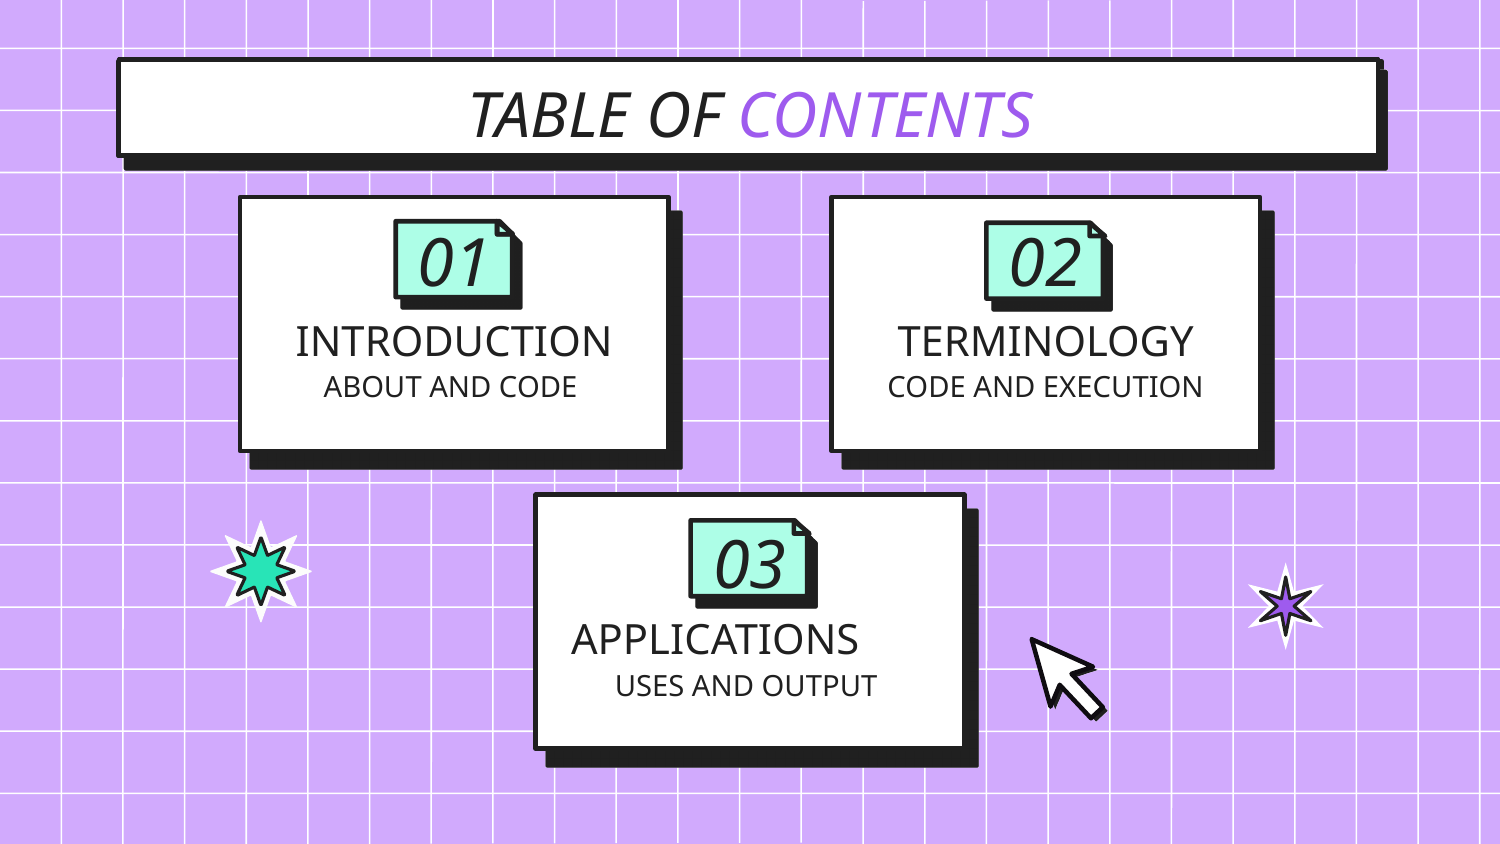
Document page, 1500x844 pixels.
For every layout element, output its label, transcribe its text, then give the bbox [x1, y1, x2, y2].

text_box [1029, 636, 1106, 721]
title INTRODUCTION [260, 299, 649, 351]
title 03 [685, 525, 815, 599]
text_box [118, 59, 1382, 156]
title 01 [389, 222, 520, 297]
title TERMINOLOGY [851, 299, 1240, 351]
title 02 [980, 222, 1111, 297]
title TABLE OF CONTENTS [209, 60, 1291, 155]
text_box [690, 520, 800, 525]
subtitle USES AND OUTPUT [535, 652, 965, 732]
subtitle CODE AND EXECUTION [831, 353, 1260, 433]
title APPLICATIONS [556, 598, 944, 650]
text_box [1247, 562, 1324, 650]
subtitle ABOUT AND CODE [240, 353, 669, 433]
text_box [210, 520, 312, 623]
